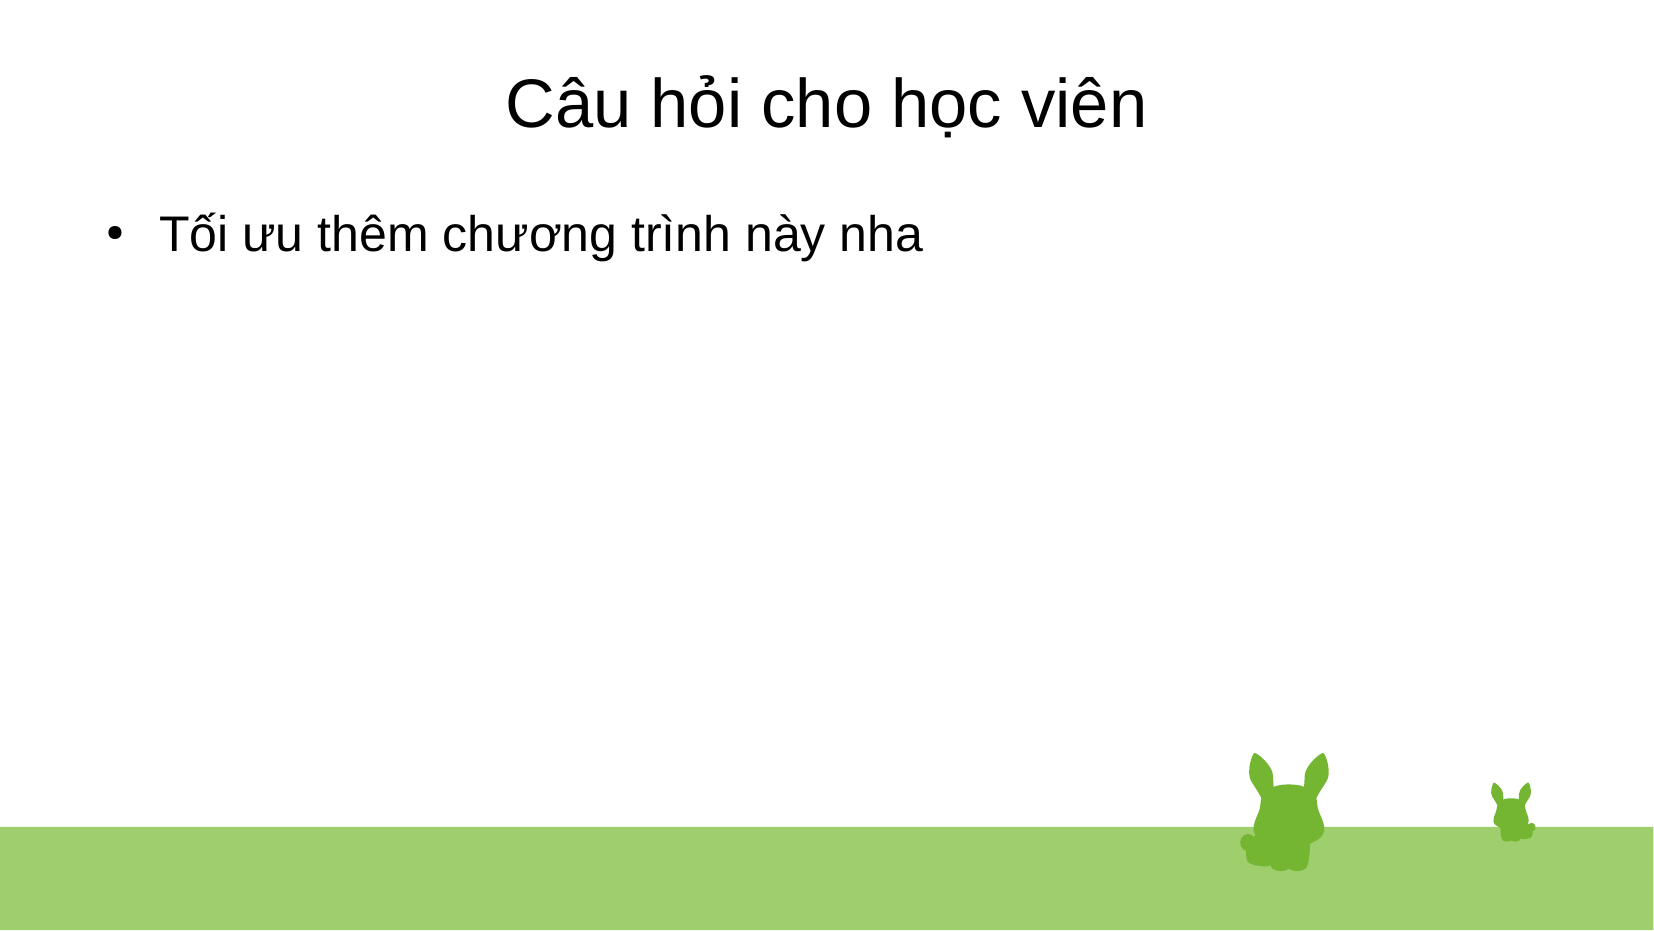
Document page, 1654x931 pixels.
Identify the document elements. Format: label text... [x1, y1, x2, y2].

title Câu hỏi cho học viên [88, 29, 1565, 178]
list Tối ưu thêm chương trình này nha [88, 206, 1565, 739]
